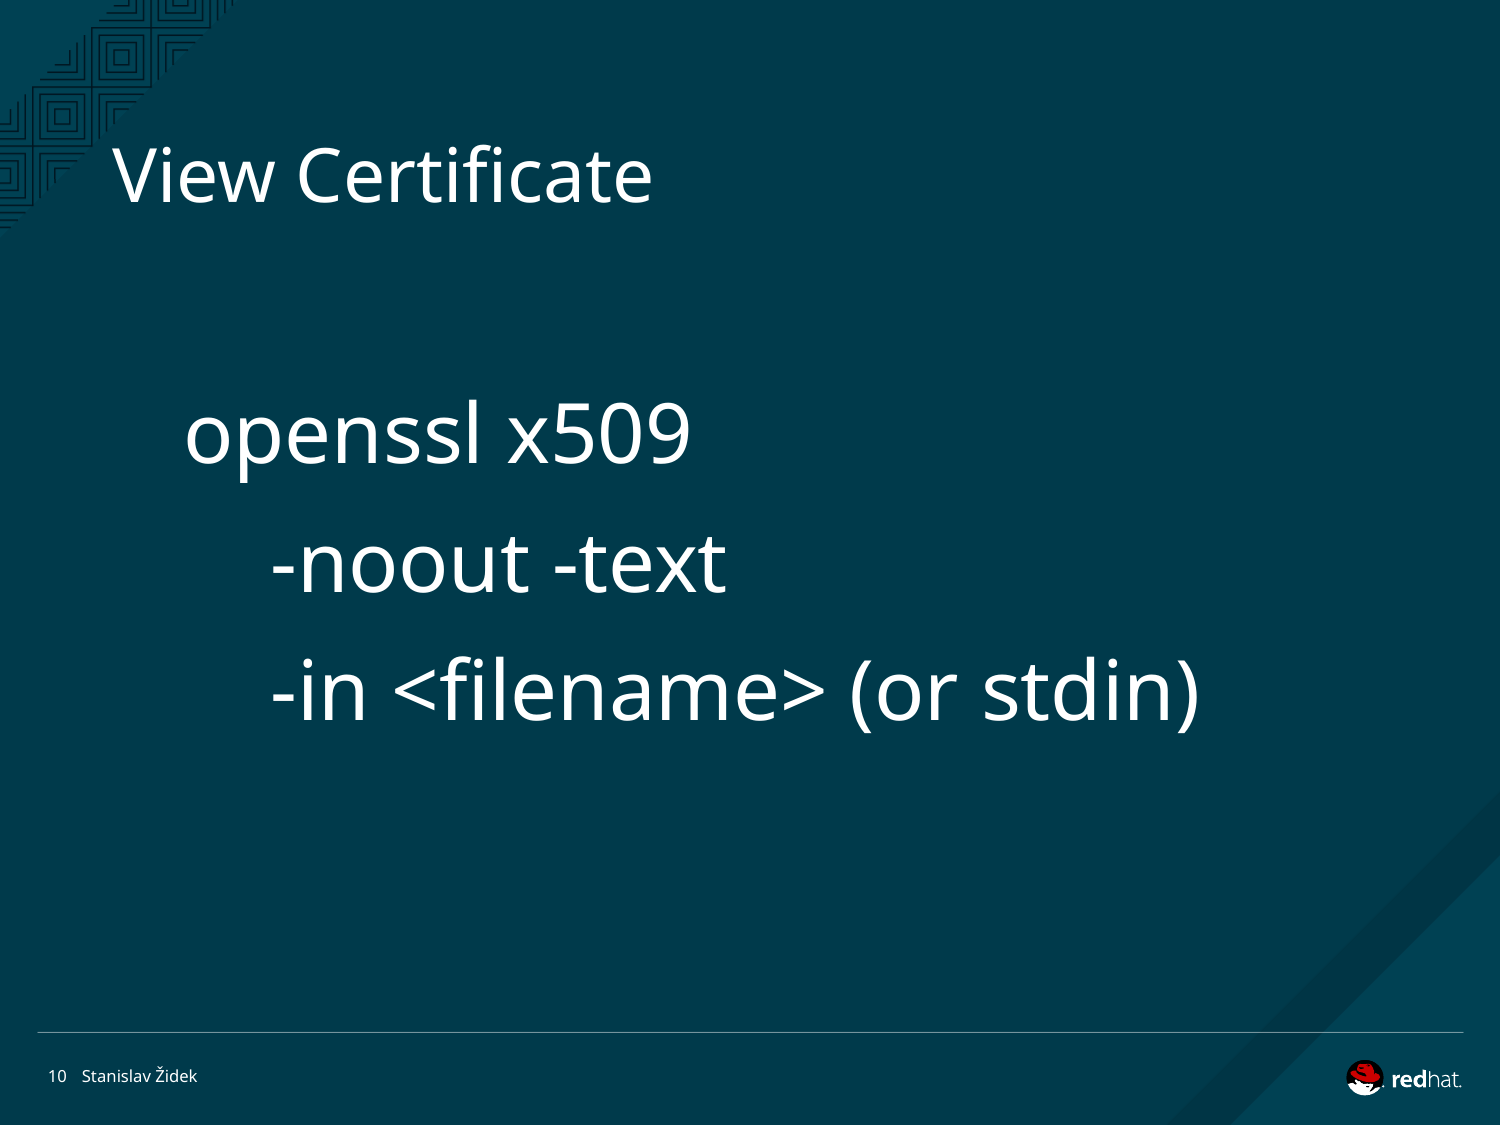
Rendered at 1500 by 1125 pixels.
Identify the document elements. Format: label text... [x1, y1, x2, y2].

list openssl x509 -noout -text -in <filename> (or stdin) [112, 375, 1388, 1028]
title View Certificate [112, 0, 1388, 225]
